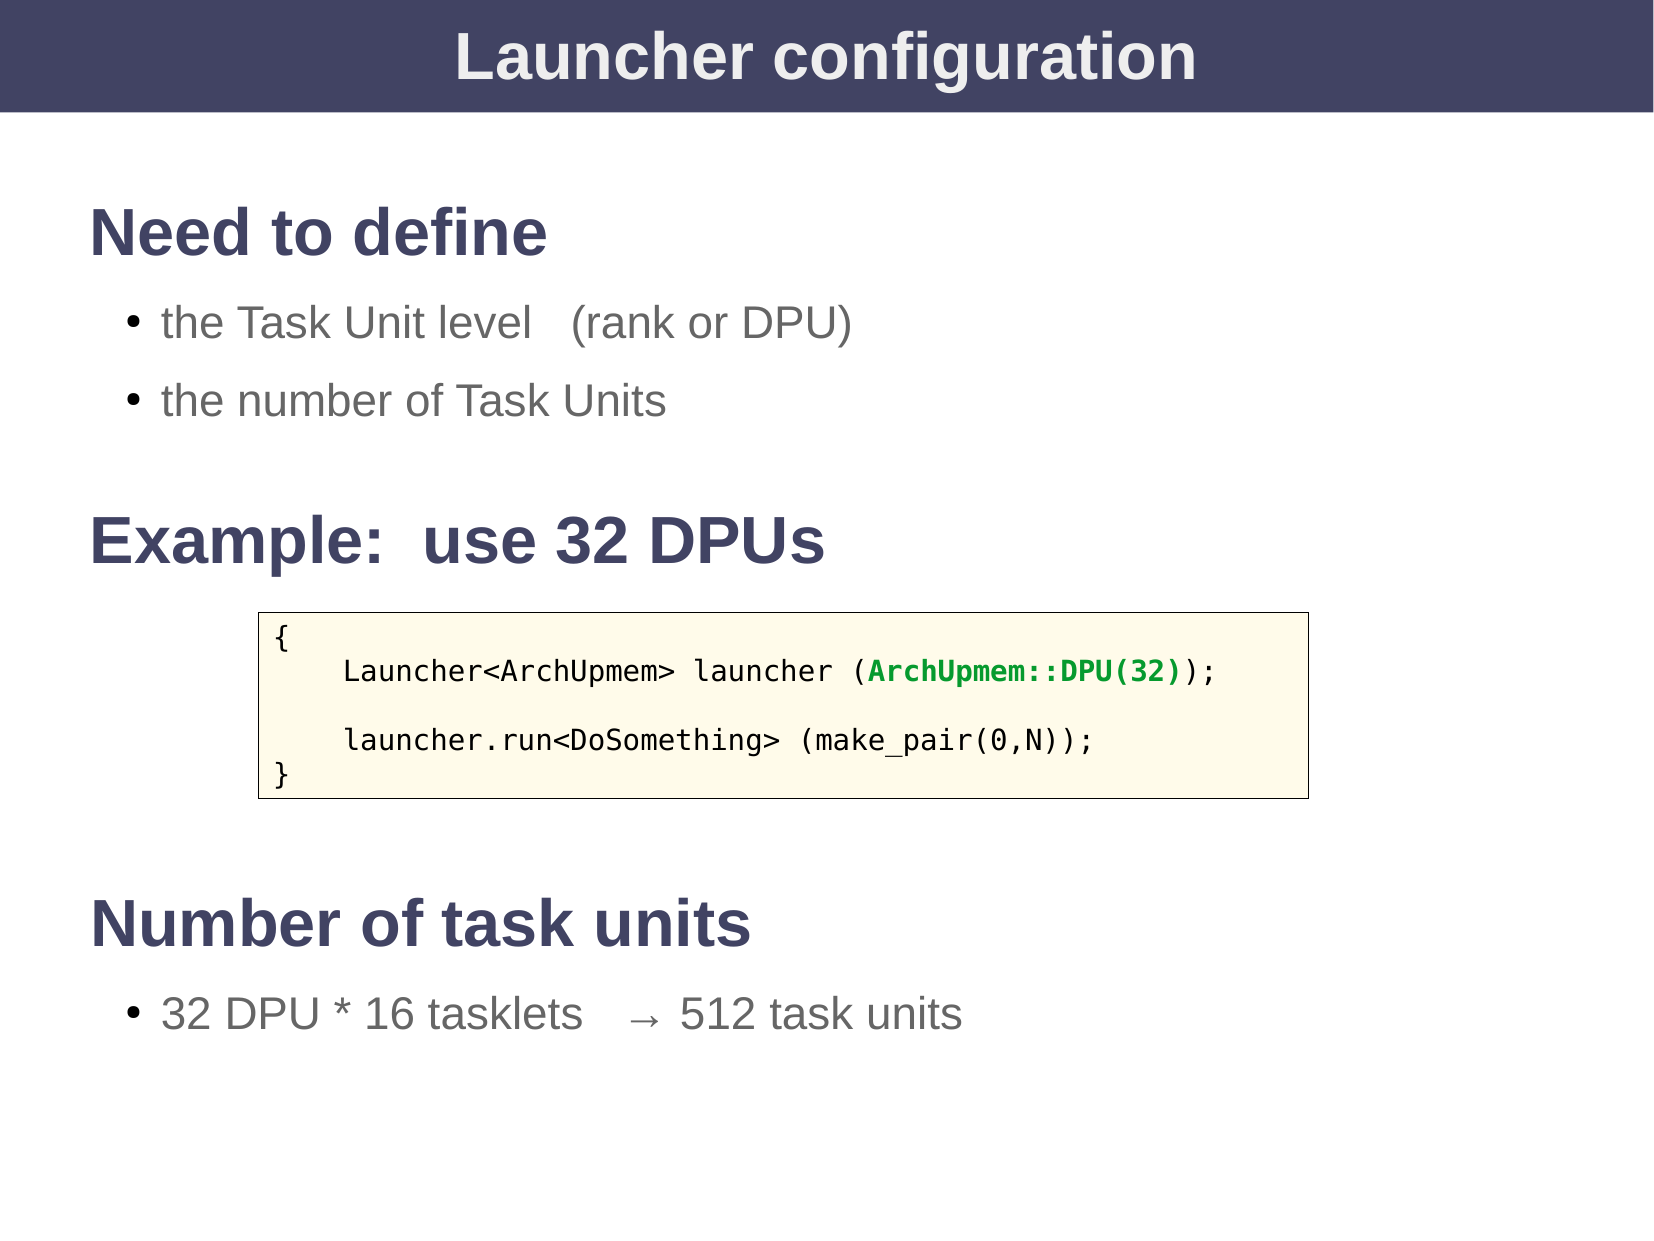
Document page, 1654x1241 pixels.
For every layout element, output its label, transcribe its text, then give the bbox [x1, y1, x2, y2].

text_box Number of task units 32 DPU * 16 tasklets → 512 task units [75, 878, 1613, 1047]
text_box { Launcher<ArchUpmem> launcher (ArchUpmem::DPU(32)); launcher.run<DoSomething> (make_pair(0,N)); } [258, 612, 1309, 799]
text_box Launcher configuration [0, 0, 1654, 113]
text_box Need to define the Task Unit level (rank or DPU) the number of Task Units Example: use 32 DPUs [75, 187, 1613, 586]
